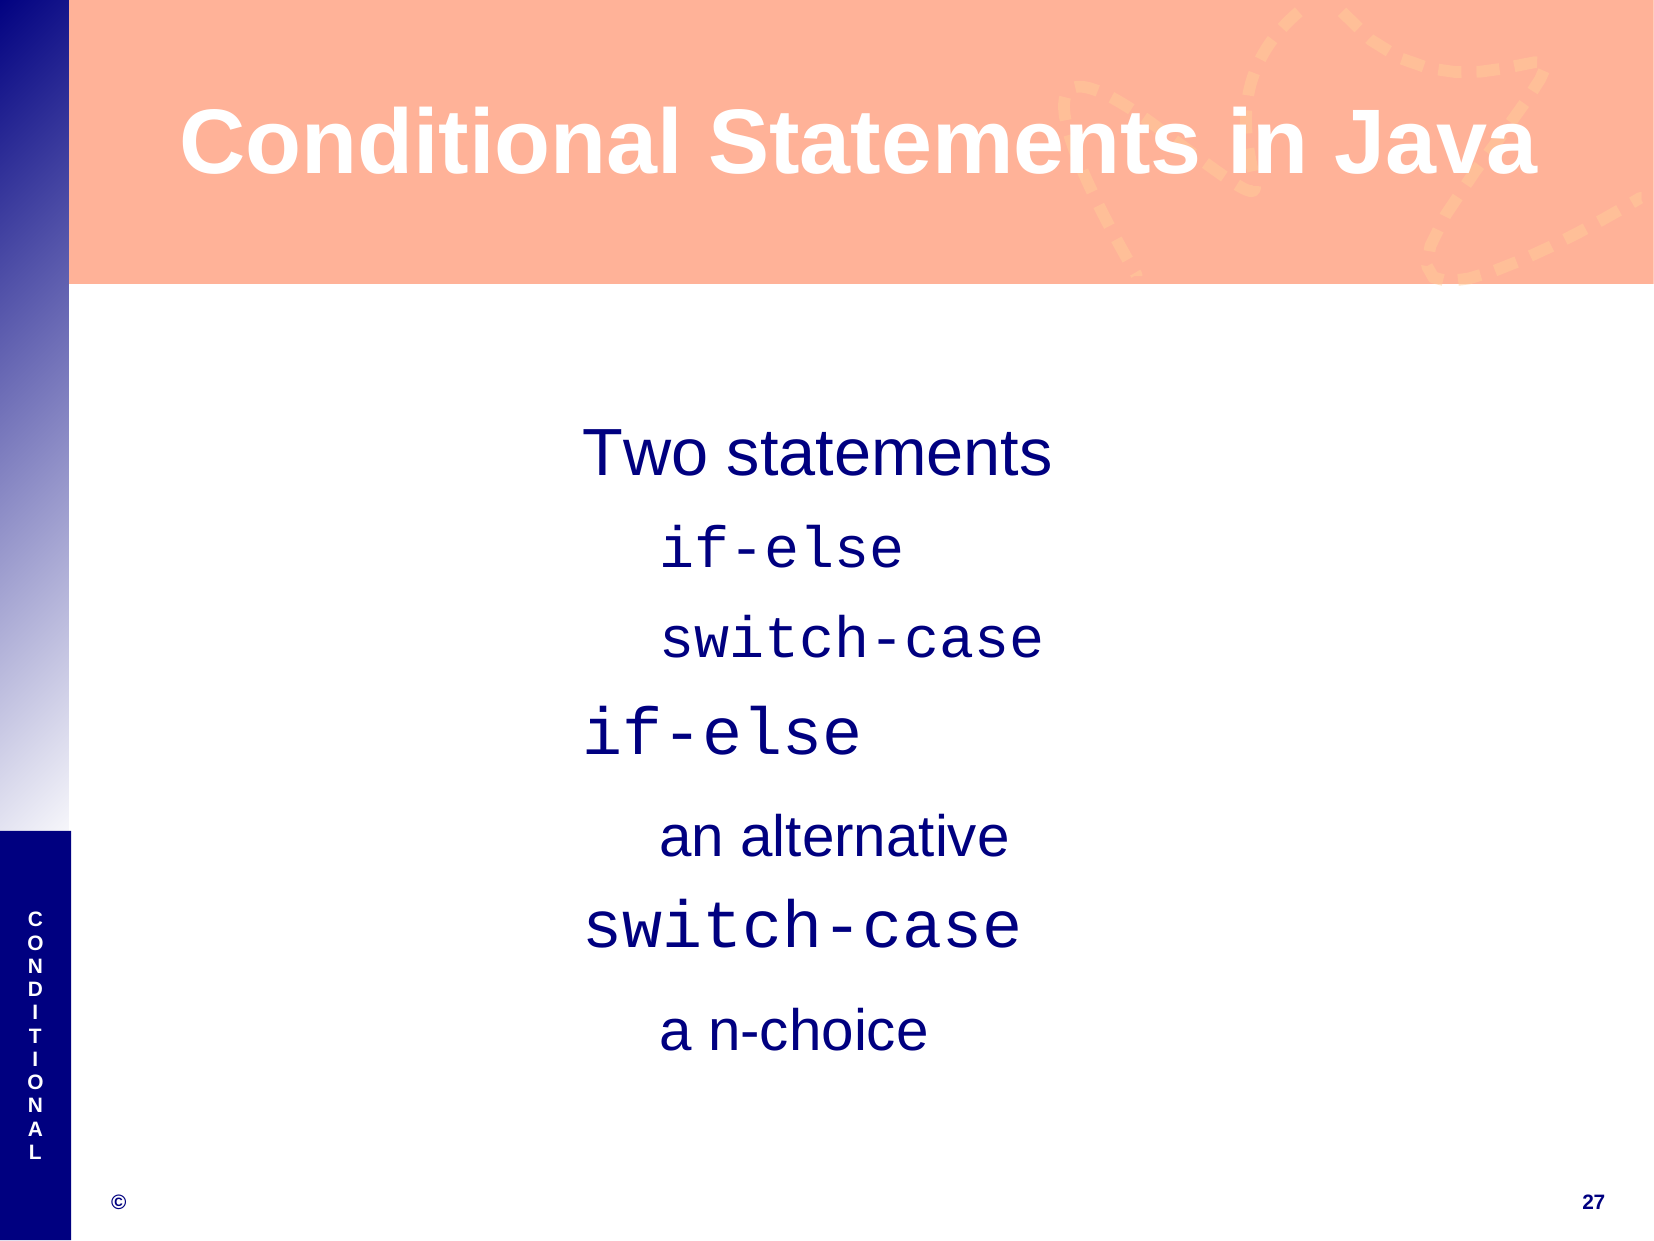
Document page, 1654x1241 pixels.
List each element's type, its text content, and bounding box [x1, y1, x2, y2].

list Two statements if-else switch-case if-else an alternative switch-case a n-choice [564, 415, 1137, 1106]
text_box C O N D I T I O N A L [0, 830, 71, 1241]
title Conditional Statements in Java [103, 37, 1617, 246]
